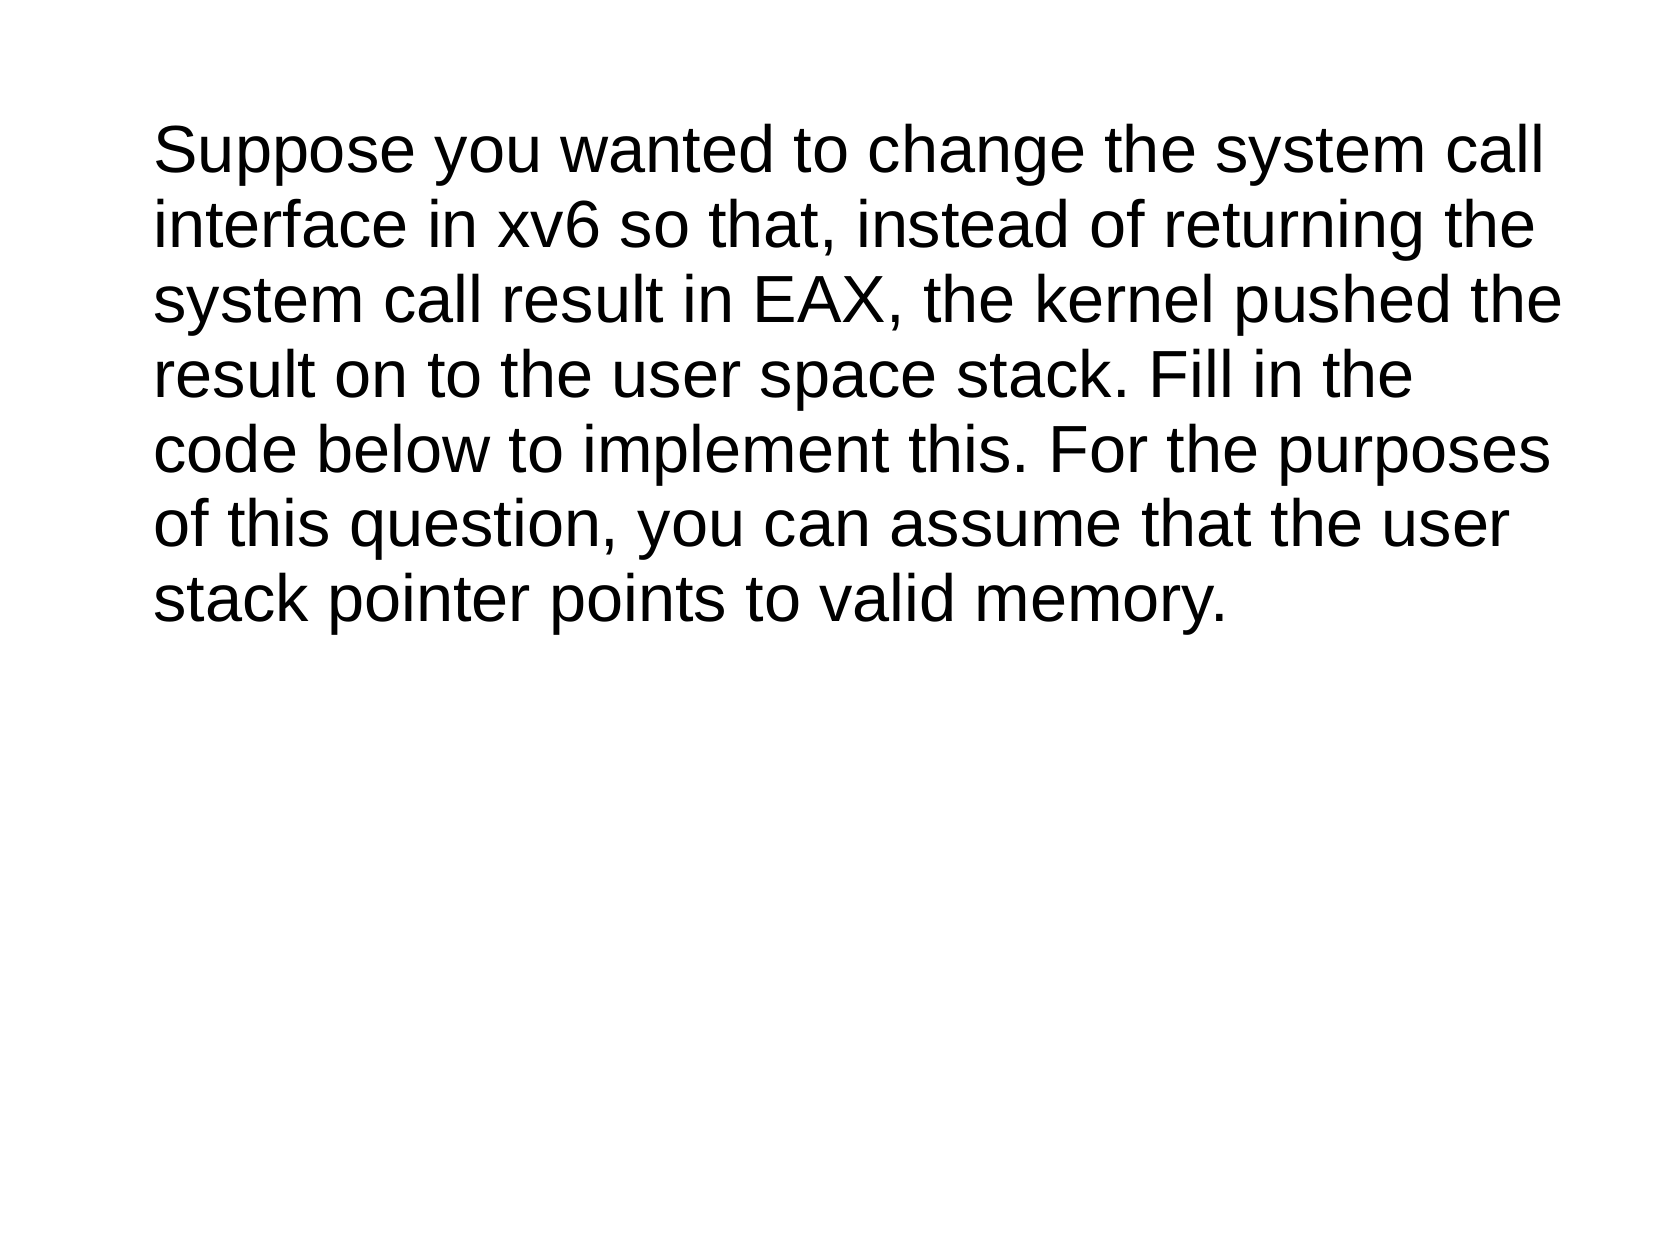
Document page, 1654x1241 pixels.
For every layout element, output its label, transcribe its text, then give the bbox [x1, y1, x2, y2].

list Suppose you wanted to change the system call interface in xv6 so that, instead of returning the system call result in EAX, the kernel pushed the result on to the user space stack. Fill in the code below to implement this. For the purposes of this question, you can assume that the user stack pointer points to valid memory. [82, 112, 1571, 1010]
